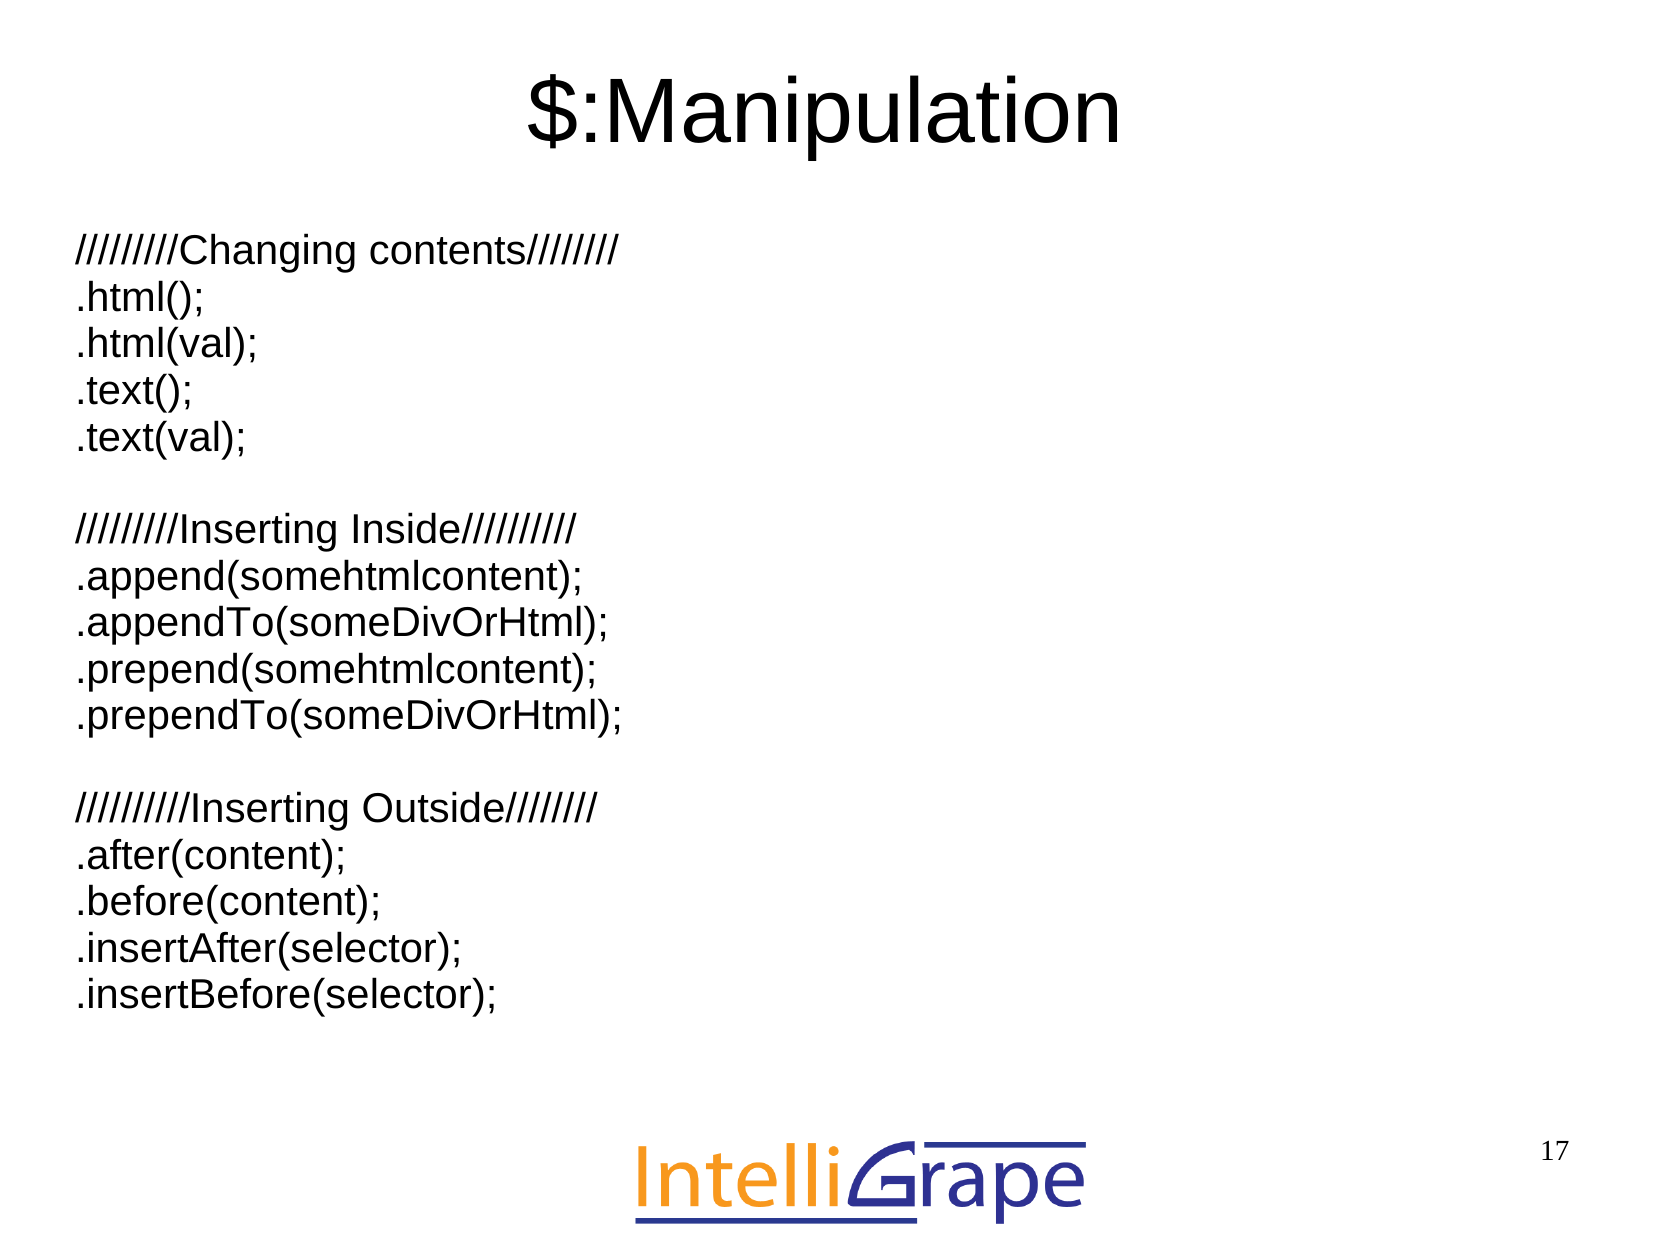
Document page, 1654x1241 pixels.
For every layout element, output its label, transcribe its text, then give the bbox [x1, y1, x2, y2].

title $:Manipulation [82, 8, 1570, 215]
picture [631, 1129, 1088, 1229]
subtitle /////////Changing contents//////// .html(); .html(val); .text(); .text(val); /////////Inserting Inside////////// .append(somehtmlcontent); .appendTo(someDivOrHtml); .prepend(somehtmlcontent); .prependTo(someDivOrHtml); //////////Inserting Outside//////// .after(content); .before(content); .insertAfter(selector); .insertBefore(selector); [75, 220, 1562, 1024]
